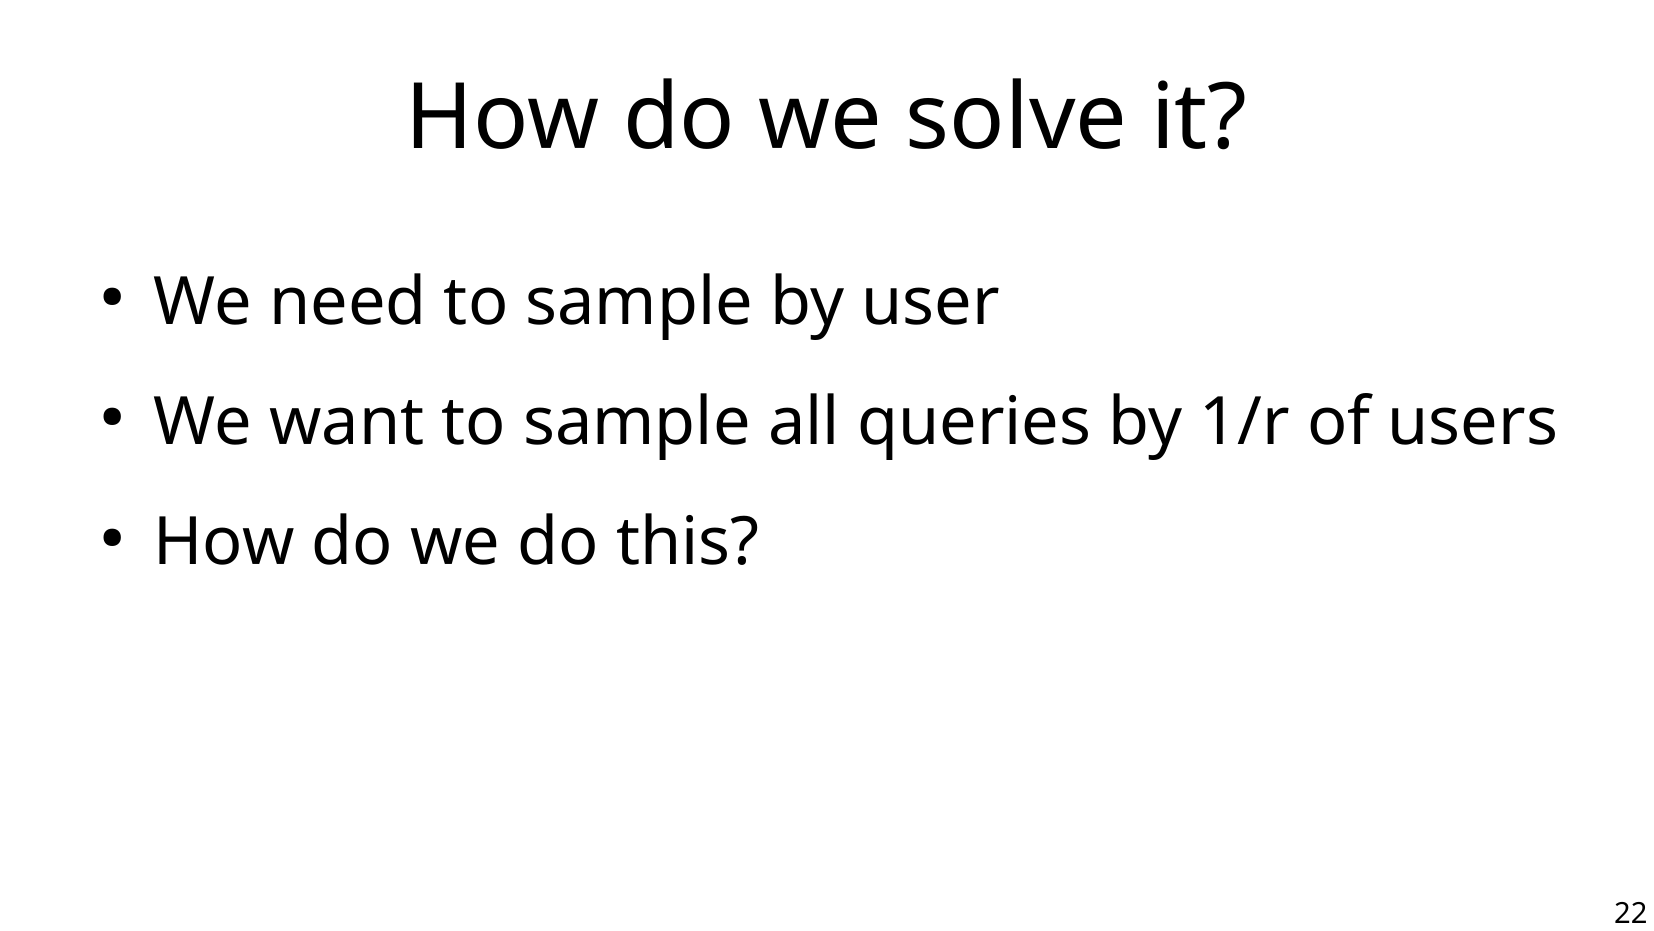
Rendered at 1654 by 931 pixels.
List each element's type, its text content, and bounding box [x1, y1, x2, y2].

title How do we solve it? [82, 1, 1571, 226]
list We need to sample by user We want to sample all queries by 1/r of users How do we do this? [82, 253, 1571, 793]
